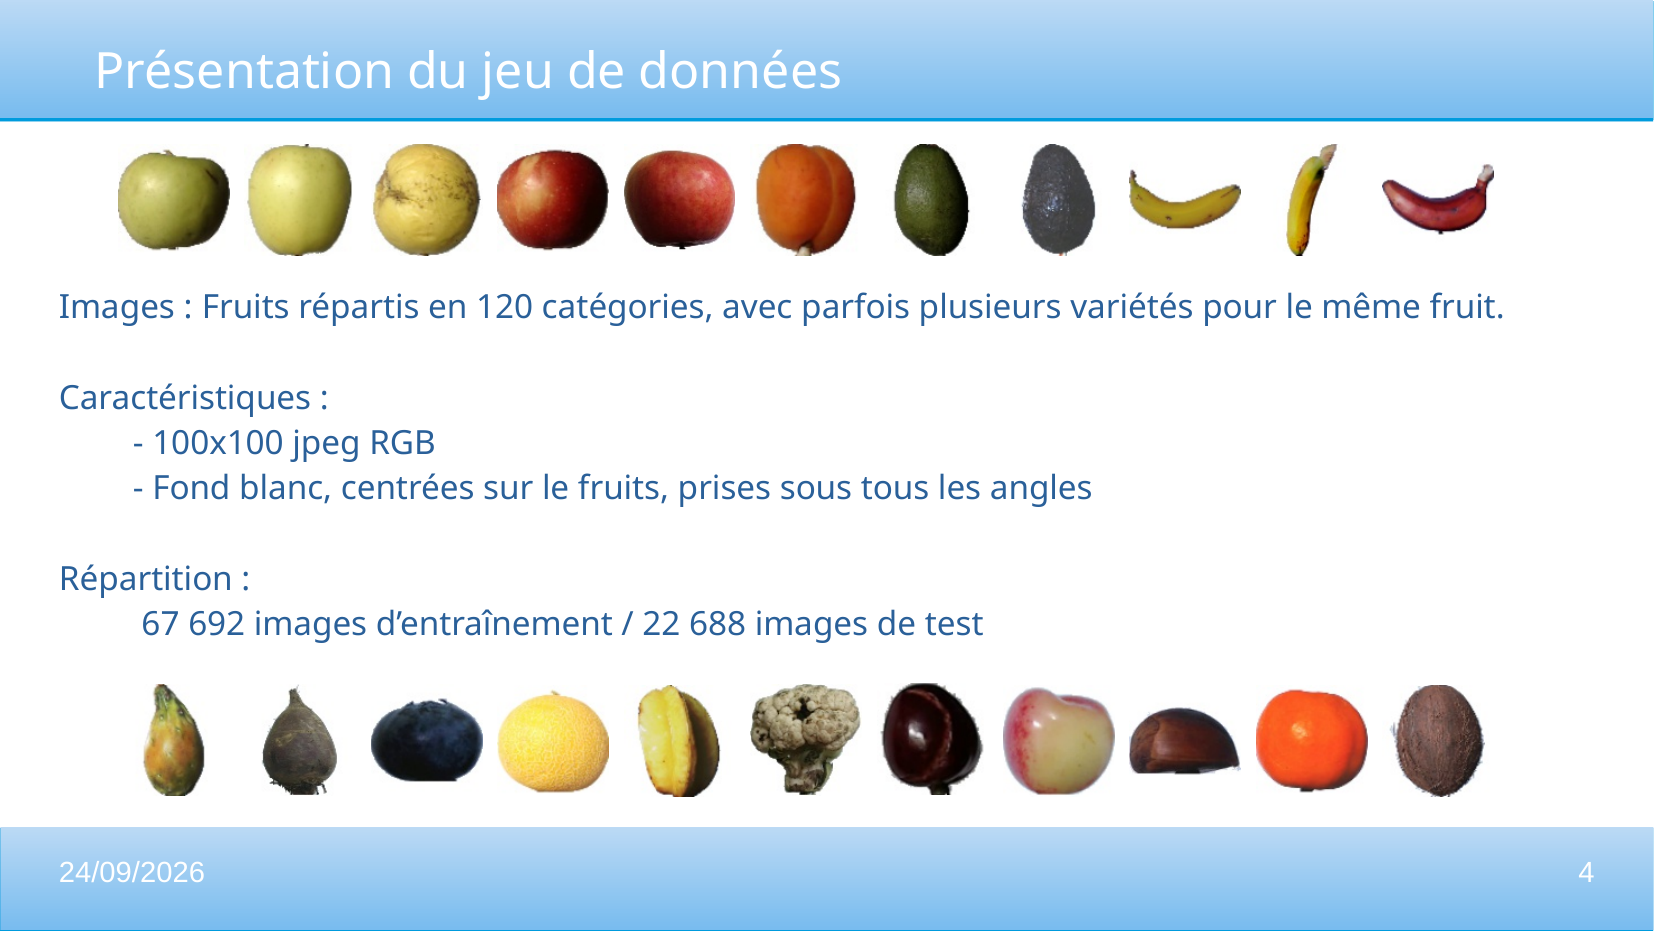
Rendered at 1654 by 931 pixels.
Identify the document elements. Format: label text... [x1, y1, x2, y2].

picture [1003, 685, 1115, 797]
picture [1382, 685, 1494, 797]
picture [877, 144, 988, 256]
title Images : Fruits répartis en 120 catégories, avec parfois plusieurs variétés pour le même fruit. Caractéristiques : - 100x100 jpeg RGB - Fond blanc, centrées sur le fruits, prises sous tous les angles Répartition : 67 692 images d’entraînement / 22 688 images de test [59, 147, 1565, 798]
picture [750, 684, 862, 796]
picture [1256, 144, 1368, 256]
picture [1256, 685, 1368, 797]
picture [750, 144, 862, 256]
picture [118, 144, 230, 256]
picture [624, 685, 735, 797]
picture [1382, 144, 1494, 256]
picture [497, 144, 609, 256]
picture [118, 684, 230, 796]
picture [624, 144, 735, 256]
picture [877, 683, 988, 795]
title Présentation du jeu de données [59, 29, 1595, 108]
picture [371, 144, 483, 256]
picture [371, 684, 483, 796]
picture [497, 685, 609, 797]
picture [244, 144, 356, 256]
picture [1129, 685, 1241, 797]
picture [1129, 144, 1241, 256]
picture [1003, 144, 1115, 256]
picture [244, 684, 356, 796]
